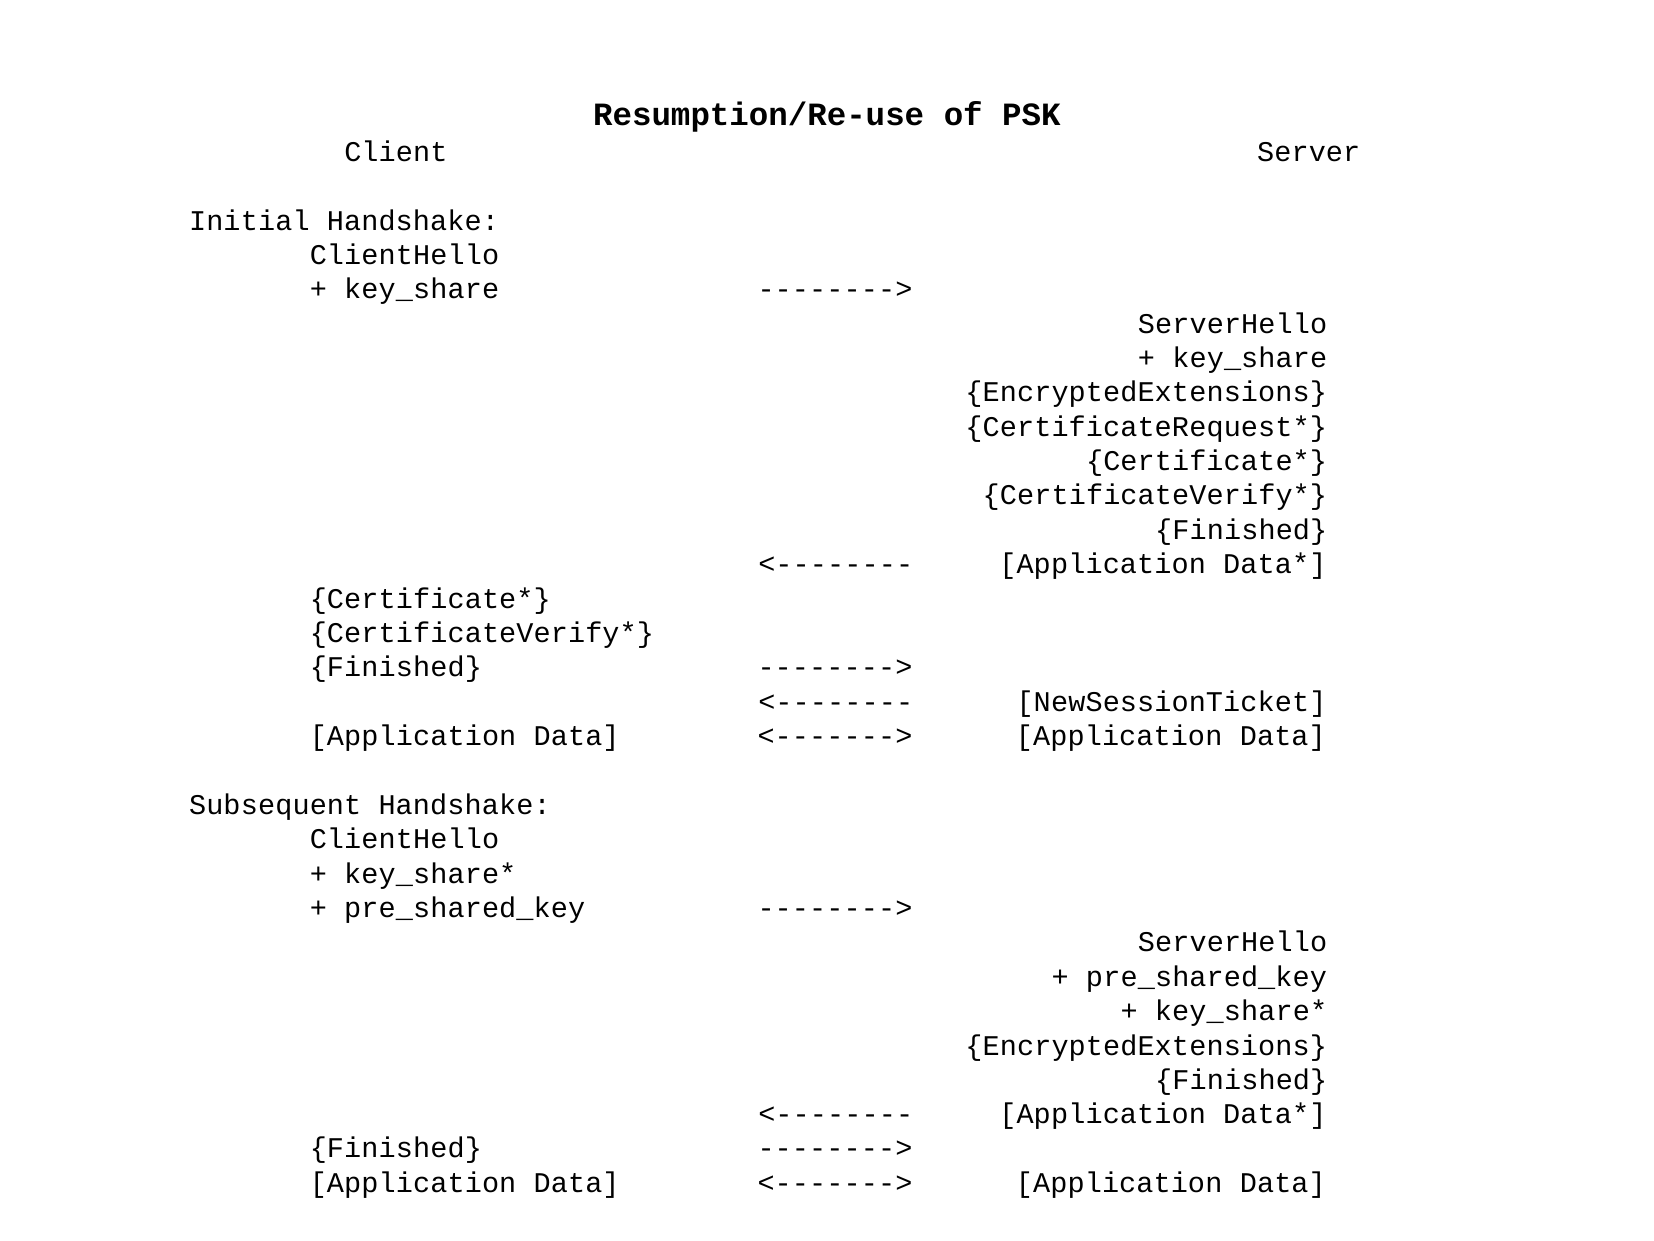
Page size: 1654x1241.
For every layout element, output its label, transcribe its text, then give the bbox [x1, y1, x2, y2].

list Resumption/Re-use of PSK Client Server Initial Handshake: ClientHello + key_share --------> ServerHello + key_share {EncryptedExtensions} {CertificateRequest*} {Certificate*} {CertificateVerify*} {Finished} <-------- [Application Data*] {Certificate*} {CertificateVerify*} {Finished} --------> <-------- [NewSessionTicket] [Application Data] <-------> [Application Data] Subsequent Handshake: ClientHello + key_share* + pre_shared_key --------> ServerHello + pre_shared_key + key_share* {EncryptedExtensions} {Finished} <-------- [Application Data*] {Finished} --------> [Application Data] <-------> [Application Data] [82, 23, 1571, 1205]
